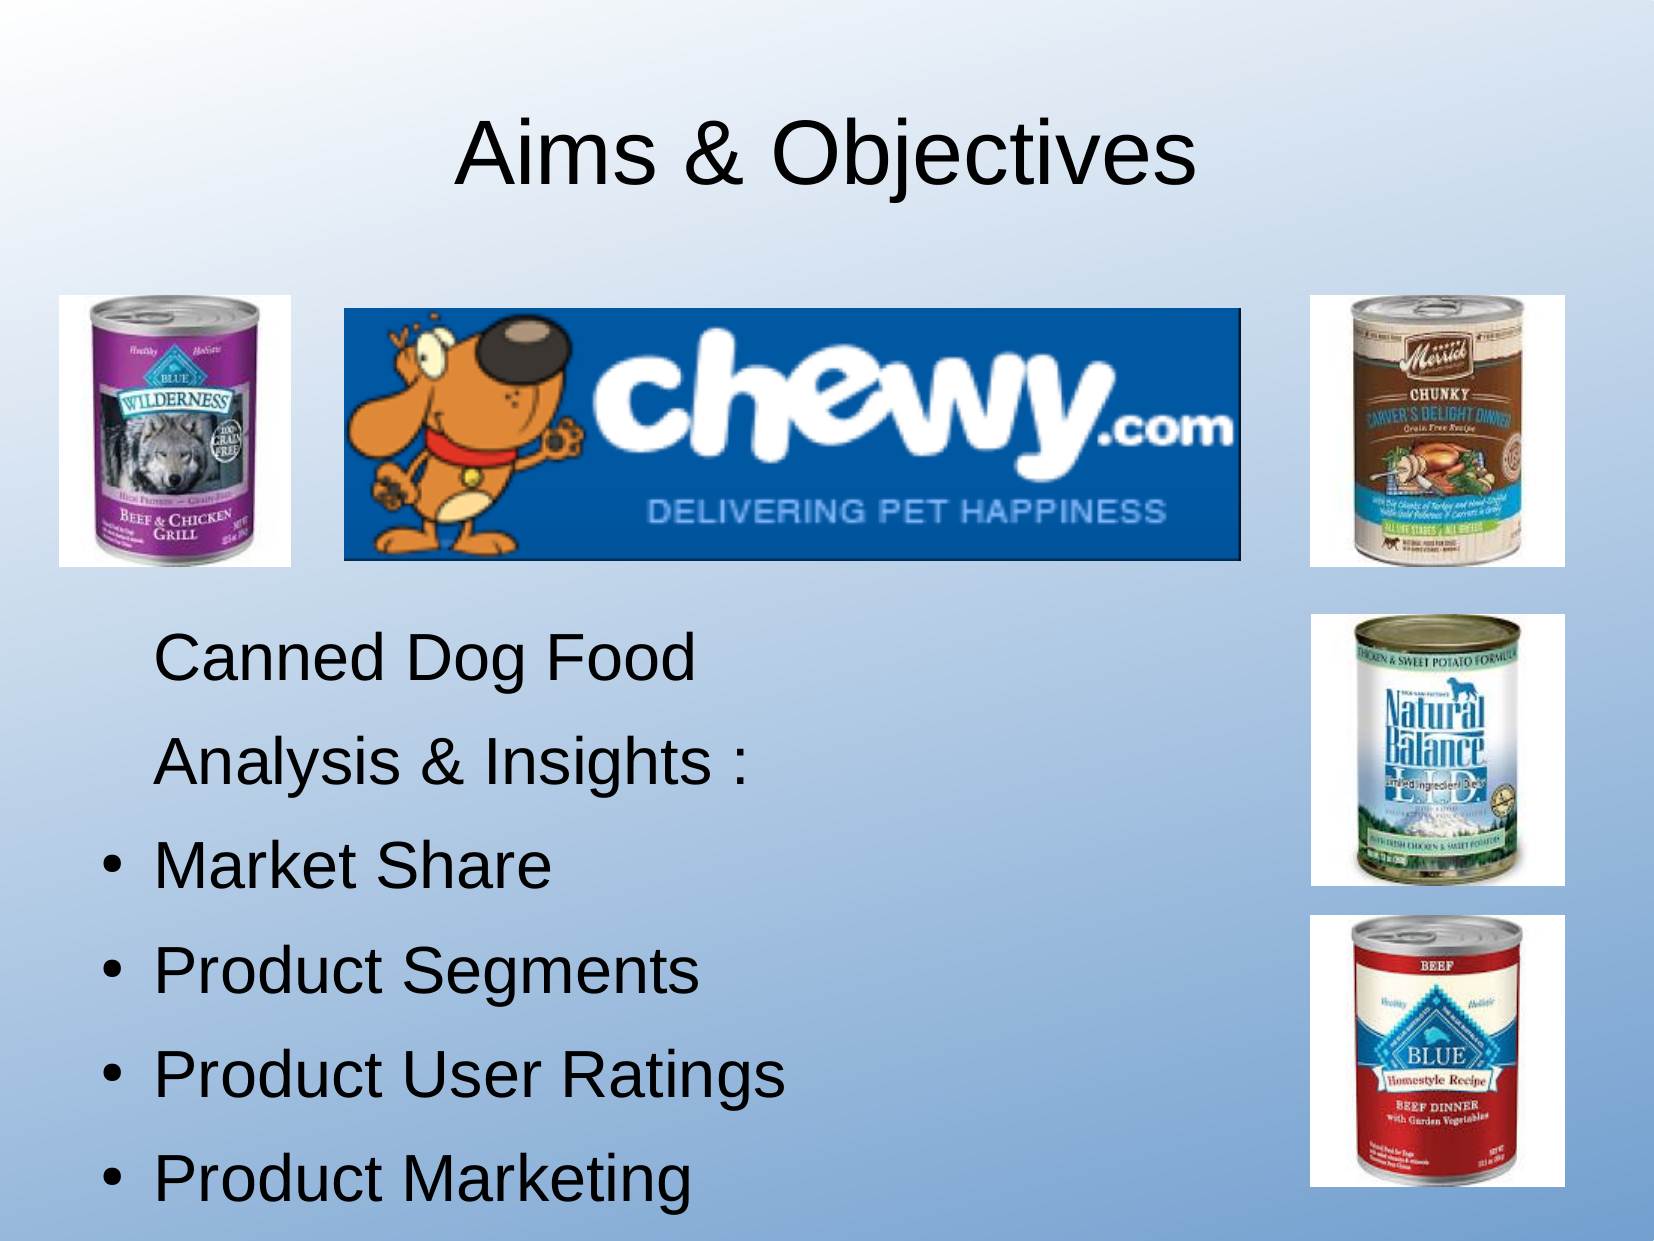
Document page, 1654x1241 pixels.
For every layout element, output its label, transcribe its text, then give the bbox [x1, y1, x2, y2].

picture [1310, 915, 1565, 1187]
picture [344, 308, 1241, 562]
title Aims & Objectives [82, 49, 1571, 257]
list Canned Dog Food Analysis & Insights : Market Share Product Segments Product User Ratings Product Marketing [82, 620, 1571, 1213]
picture [59, 295, 291, 567]
picture [1311, 614, 1565, 886]
picture [1310, 295, 1565, 567]
